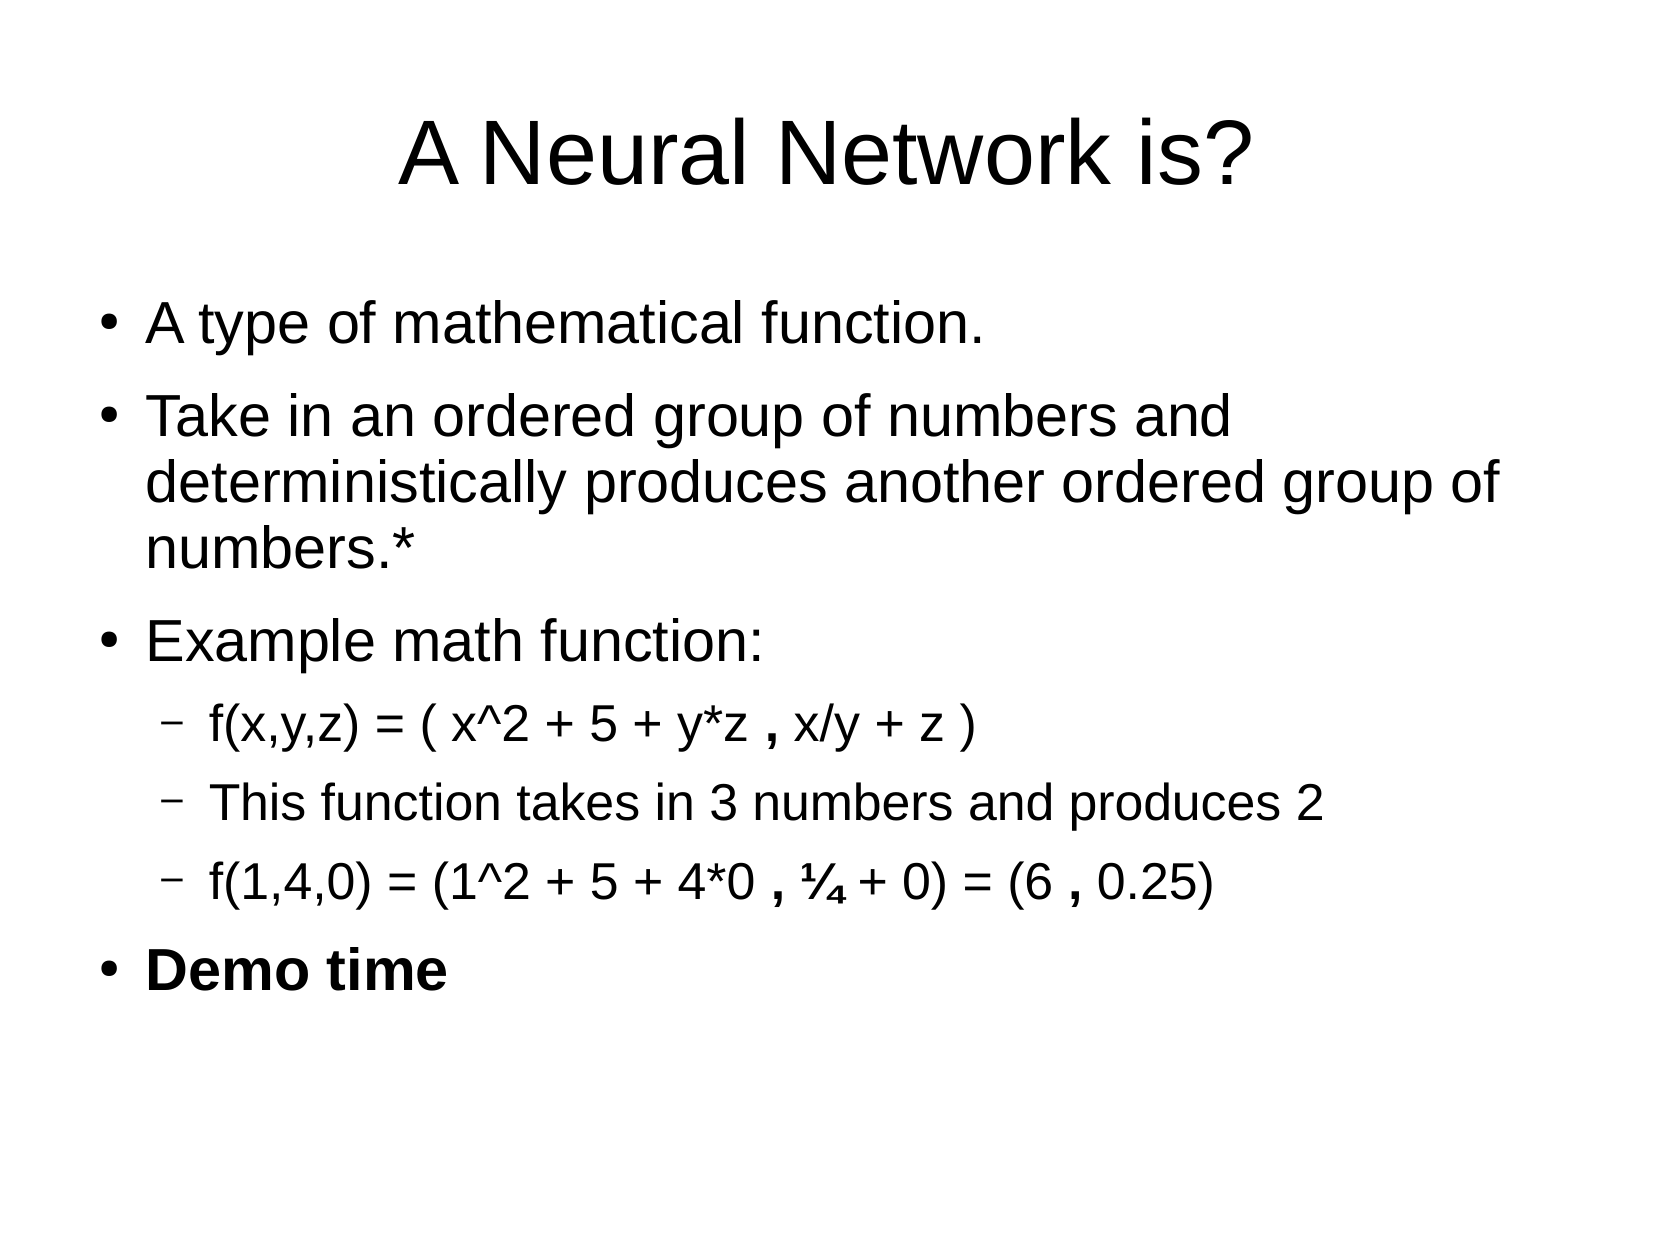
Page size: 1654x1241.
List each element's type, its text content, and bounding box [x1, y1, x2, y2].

title A Neural Network is? [82, 49, 1571, 257]
list A type of mathematical function. Take in an ordered group of numbers and deterministically produces another ordered group of numbers.* Example math function: f(x,y,z) = ( x^2 + 5 + y*z , x/y + z ) This function takes in 3 numbers and produces 2 f(1,4,0) = (1^2 + 5 + 4*0 , ¼ + 0) = (6 , 0.25) Demo time [82, 290, 1571, 1010]
